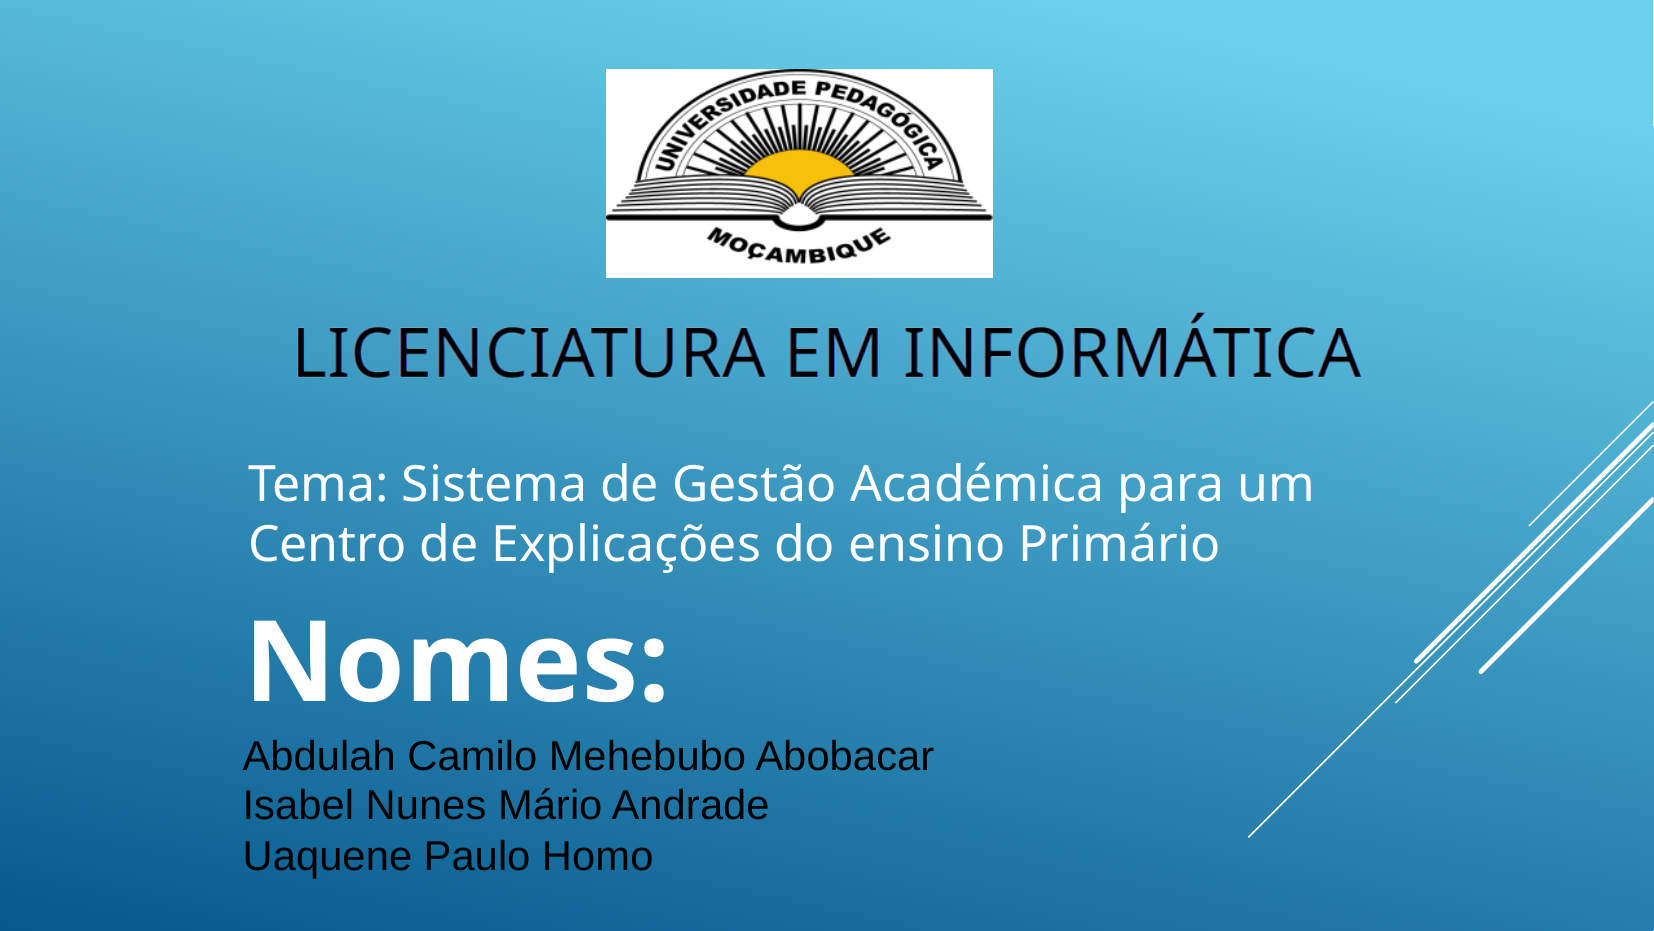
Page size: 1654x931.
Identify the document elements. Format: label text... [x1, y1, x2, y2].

text_box Tema: Sistema de Gestão Académica para um Centro de Explicações do ensino Primário [233, 443, 1344, 579]
picture [206, 69, 1447, 394]
text_box Abdulah Camilo Mehebubo Abobacar Isabel Nunes Mário Andrade Uaquene Paulo Homo [227, 720, 1426, 887]
text_box Nomes: [154, 581, 1423, 732]
